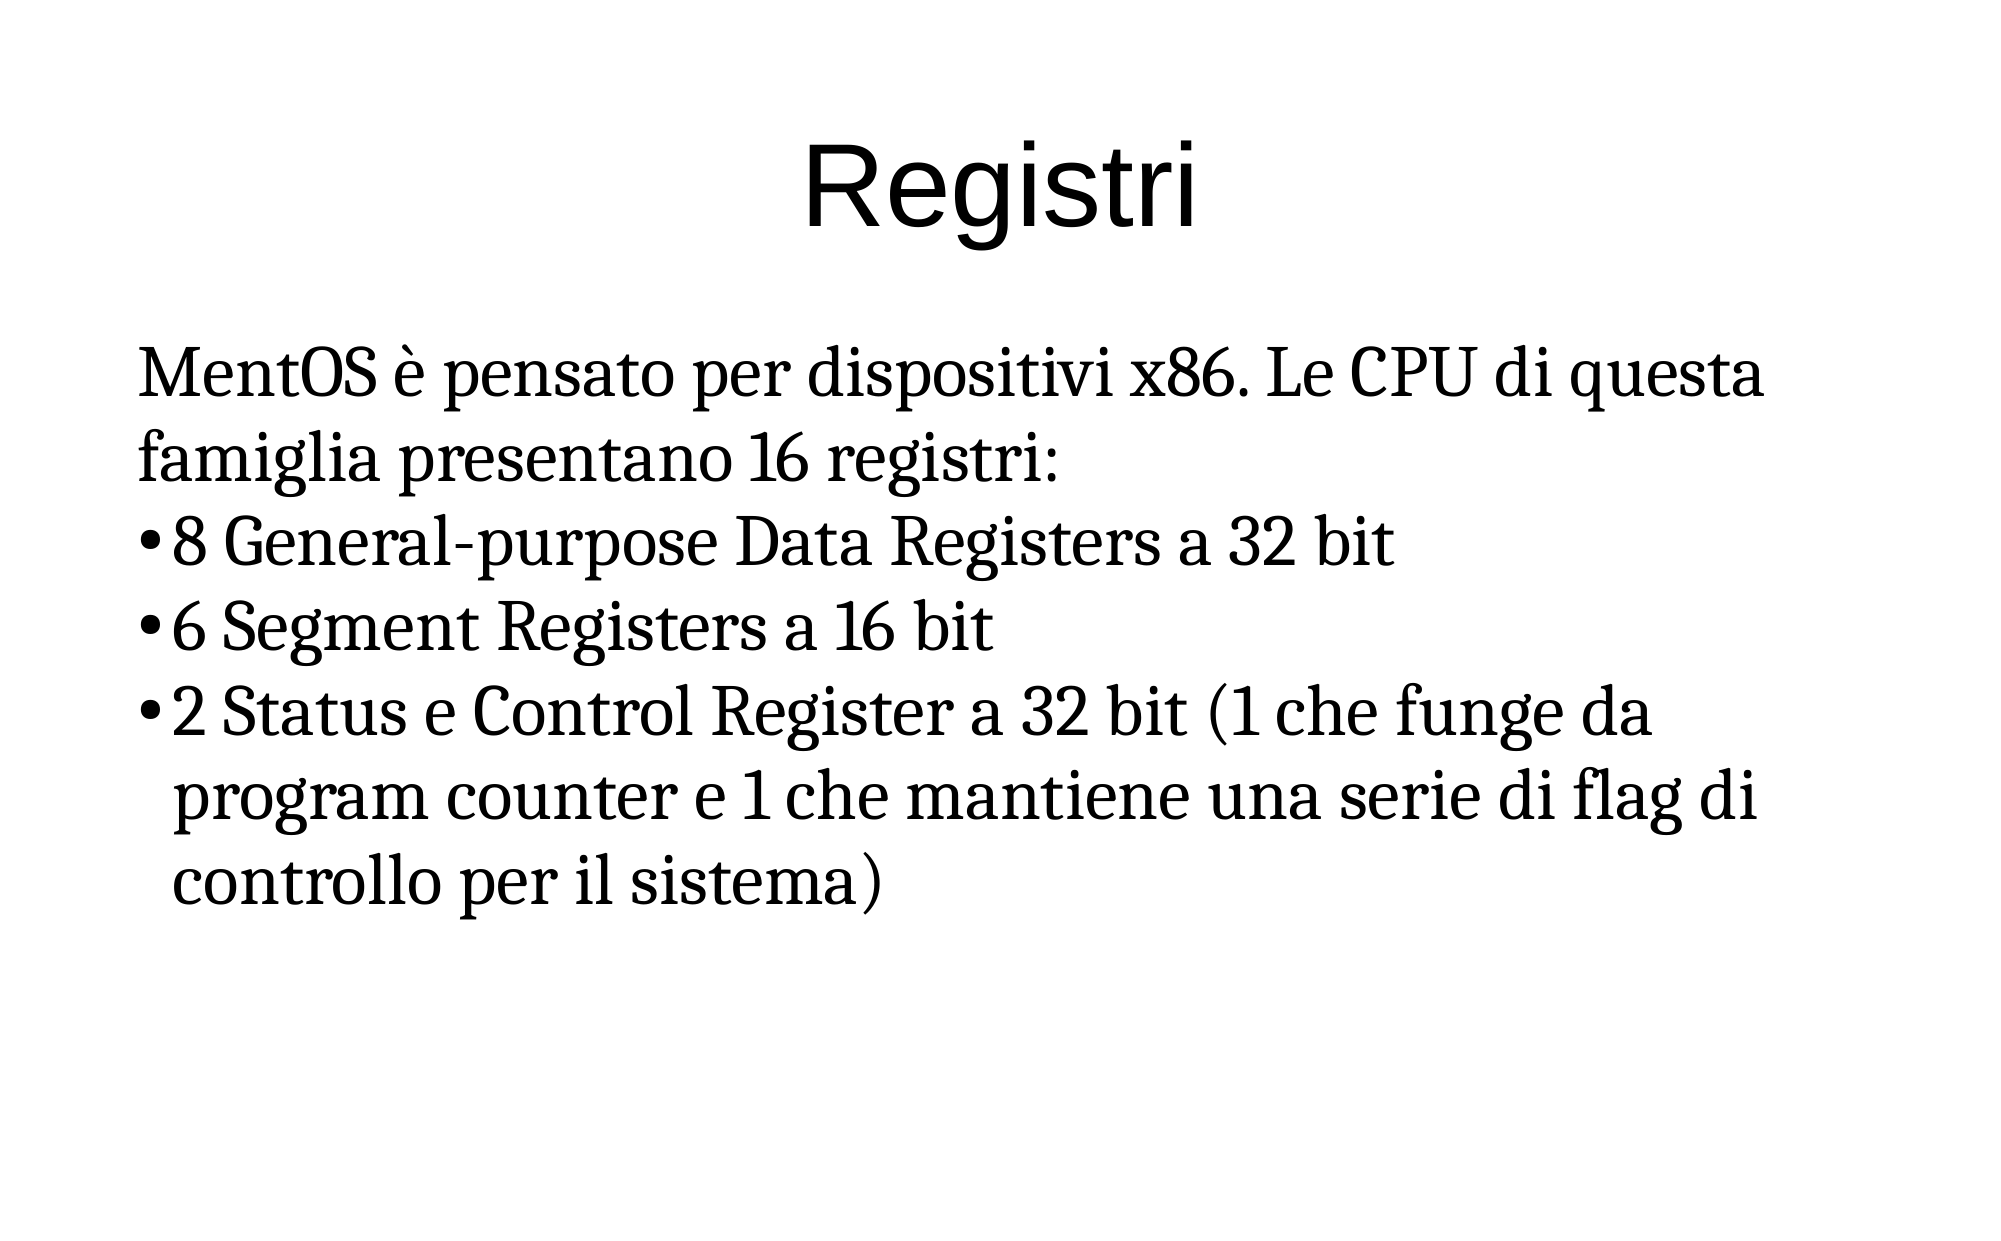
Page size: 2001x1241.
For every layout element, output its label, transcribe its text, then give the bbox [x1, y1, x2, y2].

title Registri [137, 65, 1863, 306]
subtitle MentOS è pensato per dispositivi x86. Le CPU di questa famiglia presentano 16 registri: 8 General-purpose Data Registers a 32 bit 6 Segment Registers a 16 bit 2 Status e Control Register a 32 bit (1 che funge da program counter e 1 che mantiene una serie di flag di controllo per il sistema) [137, 330, 1863, 1117]
